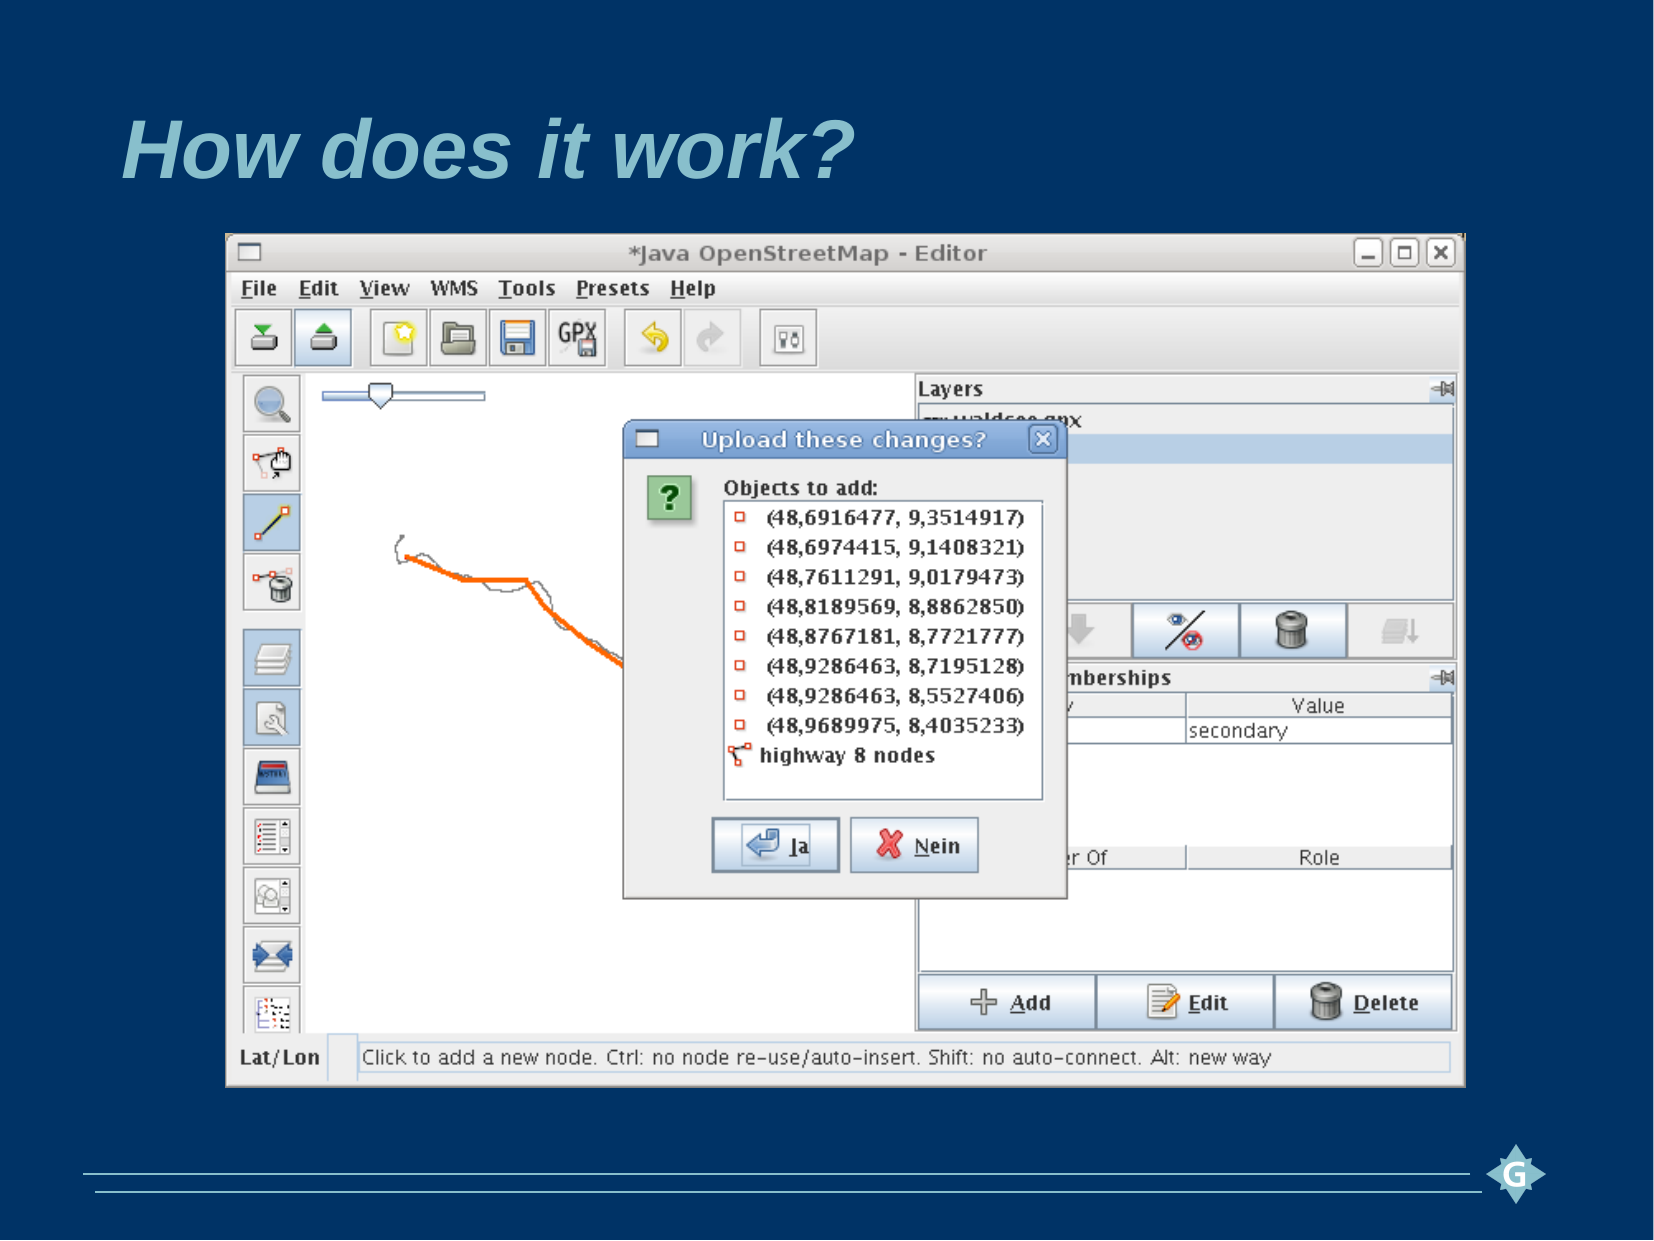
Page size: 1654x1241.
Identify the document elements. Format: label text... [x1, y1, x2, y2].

title How does it work? [121, 53, 1534, 247]
picture [1486, 1144, 1546, 1204]
picture [225, 233, 1466, 1088]
